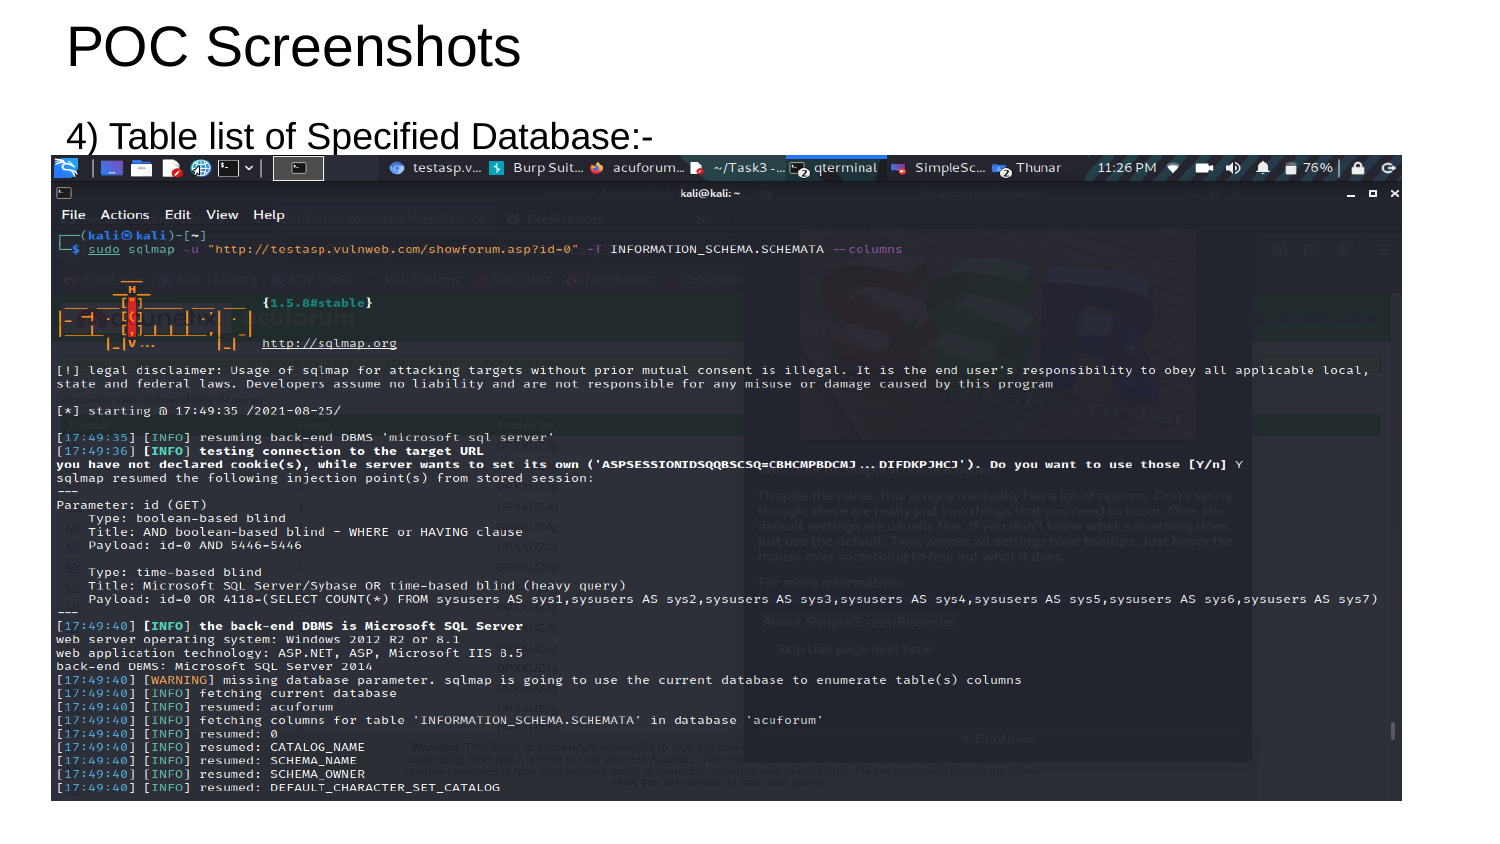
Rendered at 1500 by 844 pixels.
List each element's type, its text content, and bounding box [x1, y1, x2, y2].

title POC Screenshots [51, 0, 1449, 93]
list 4) Table list of Specified Database:- [51, 93, 1449, 655]
picture [51, 155, 1402, 801]
